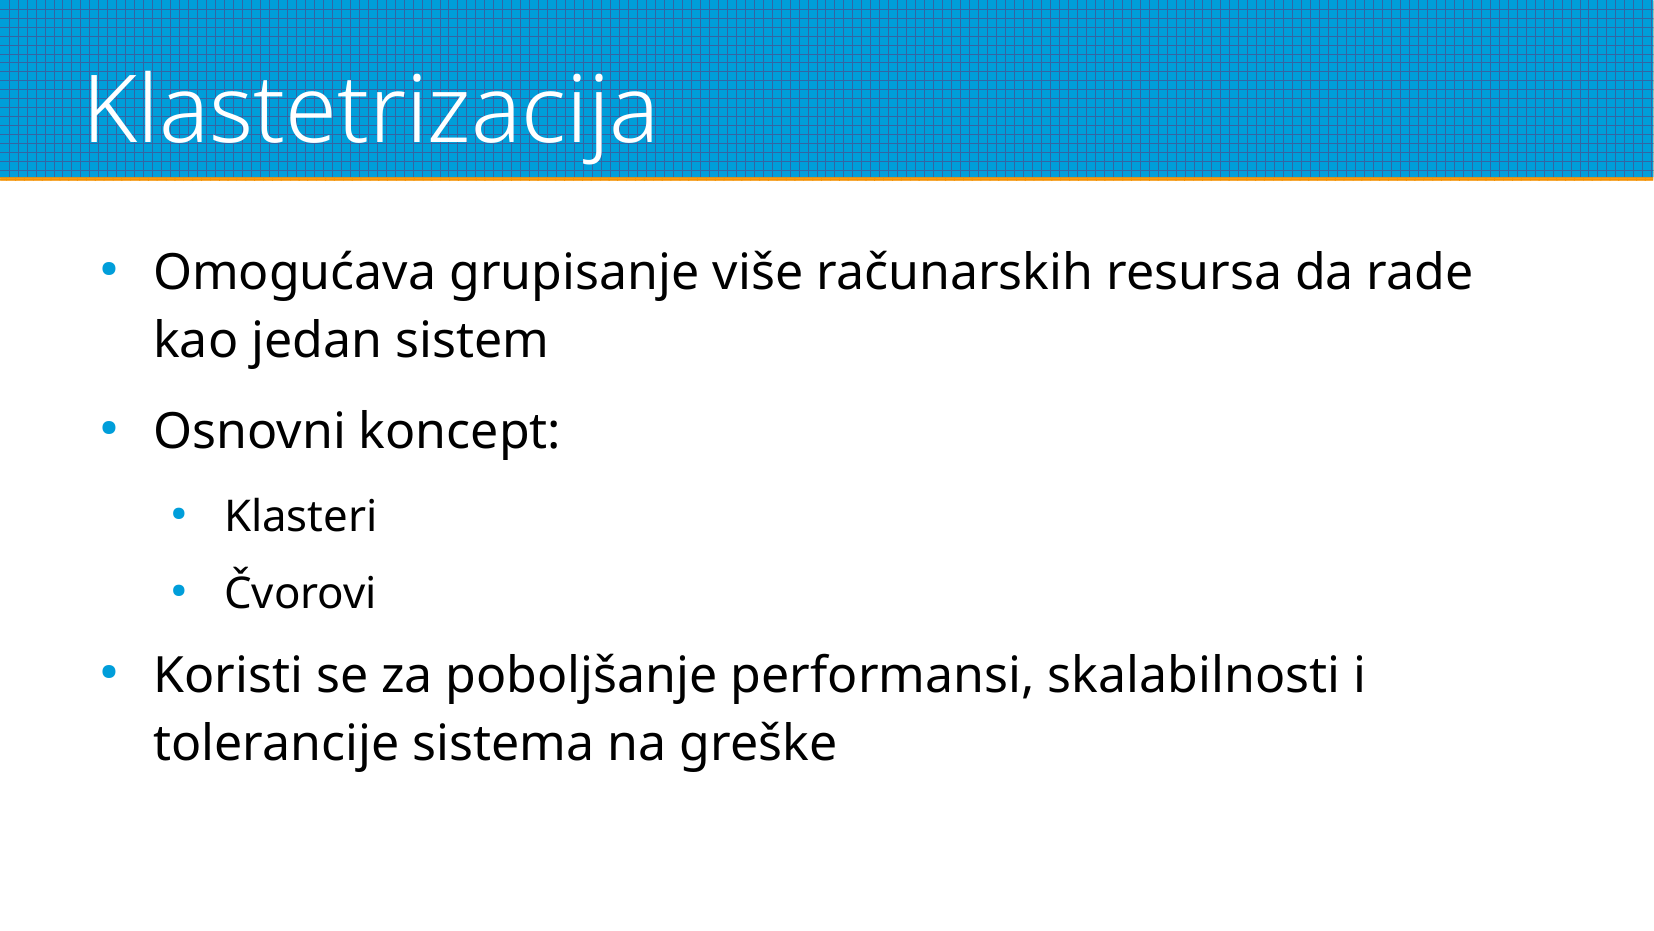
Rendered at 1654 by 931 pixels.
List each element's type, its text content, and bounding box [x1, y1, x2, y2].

list Omogućava grupisanje više računarskih resursa da rade kao jedan sistem Osnovni koncept: Klasteri Čvorovi Koristi se za poboljšanje performansi, skalabilnosti i tolerancije sistema na greške [82, 236, 1563, 811]
title Klastetrizacija [82, 14, 1571, 171]
